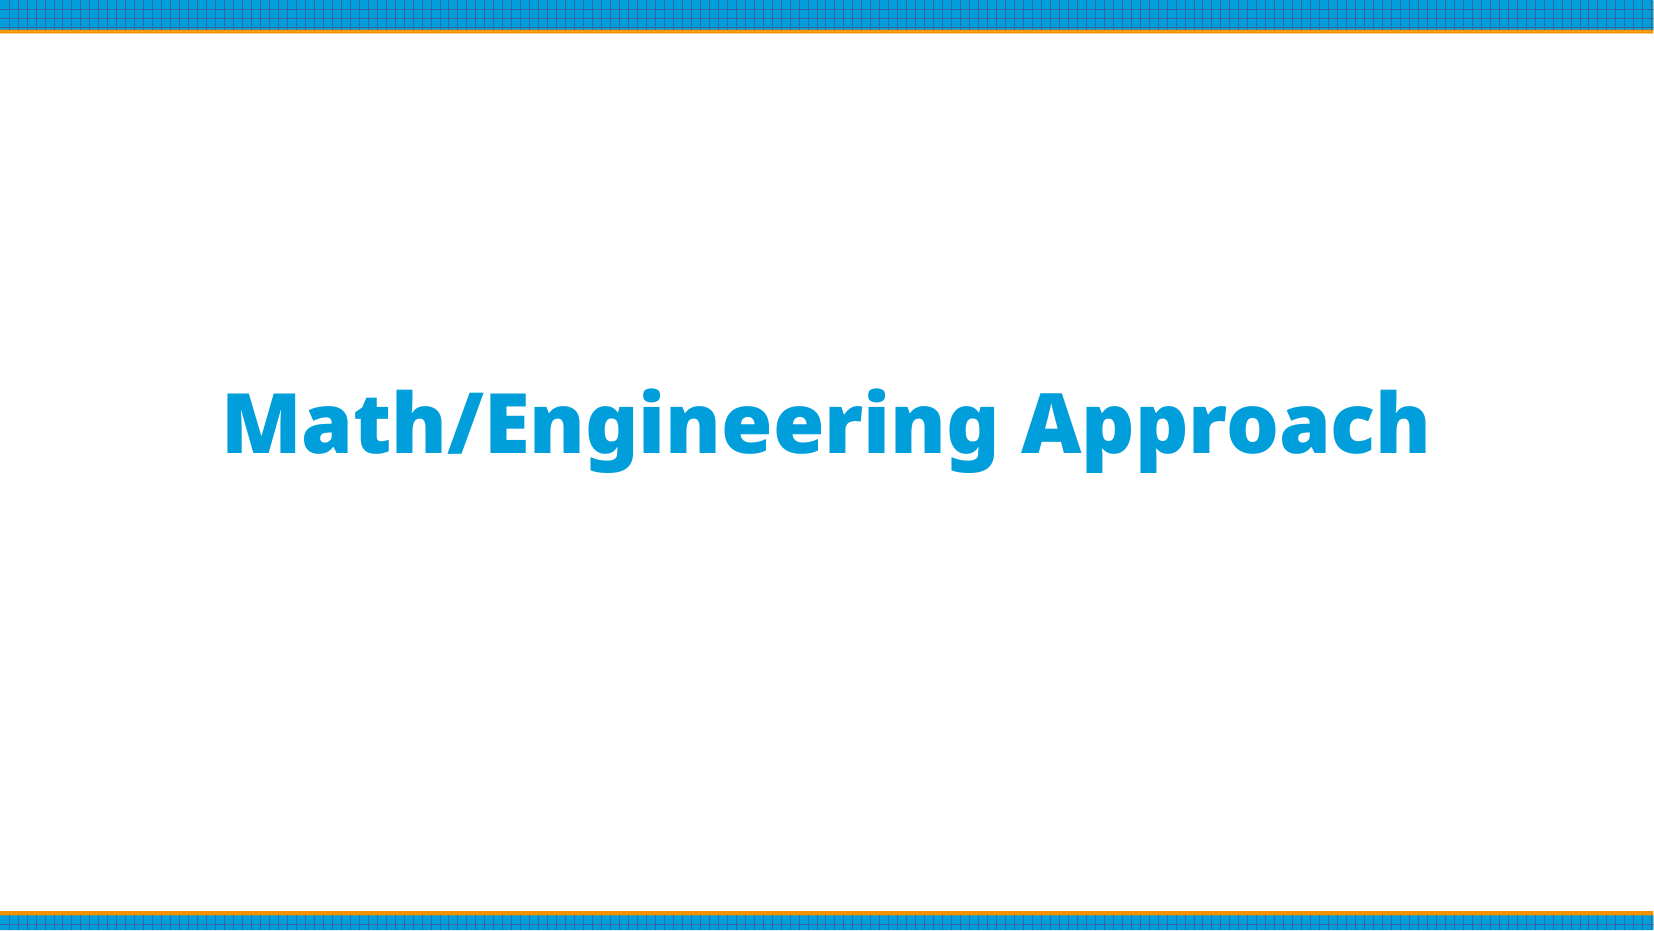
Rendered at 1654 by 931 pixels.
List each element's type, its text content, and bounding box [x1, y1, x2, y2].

subtitle Math/Engineering Approach [88, 44, 1565, 798]
